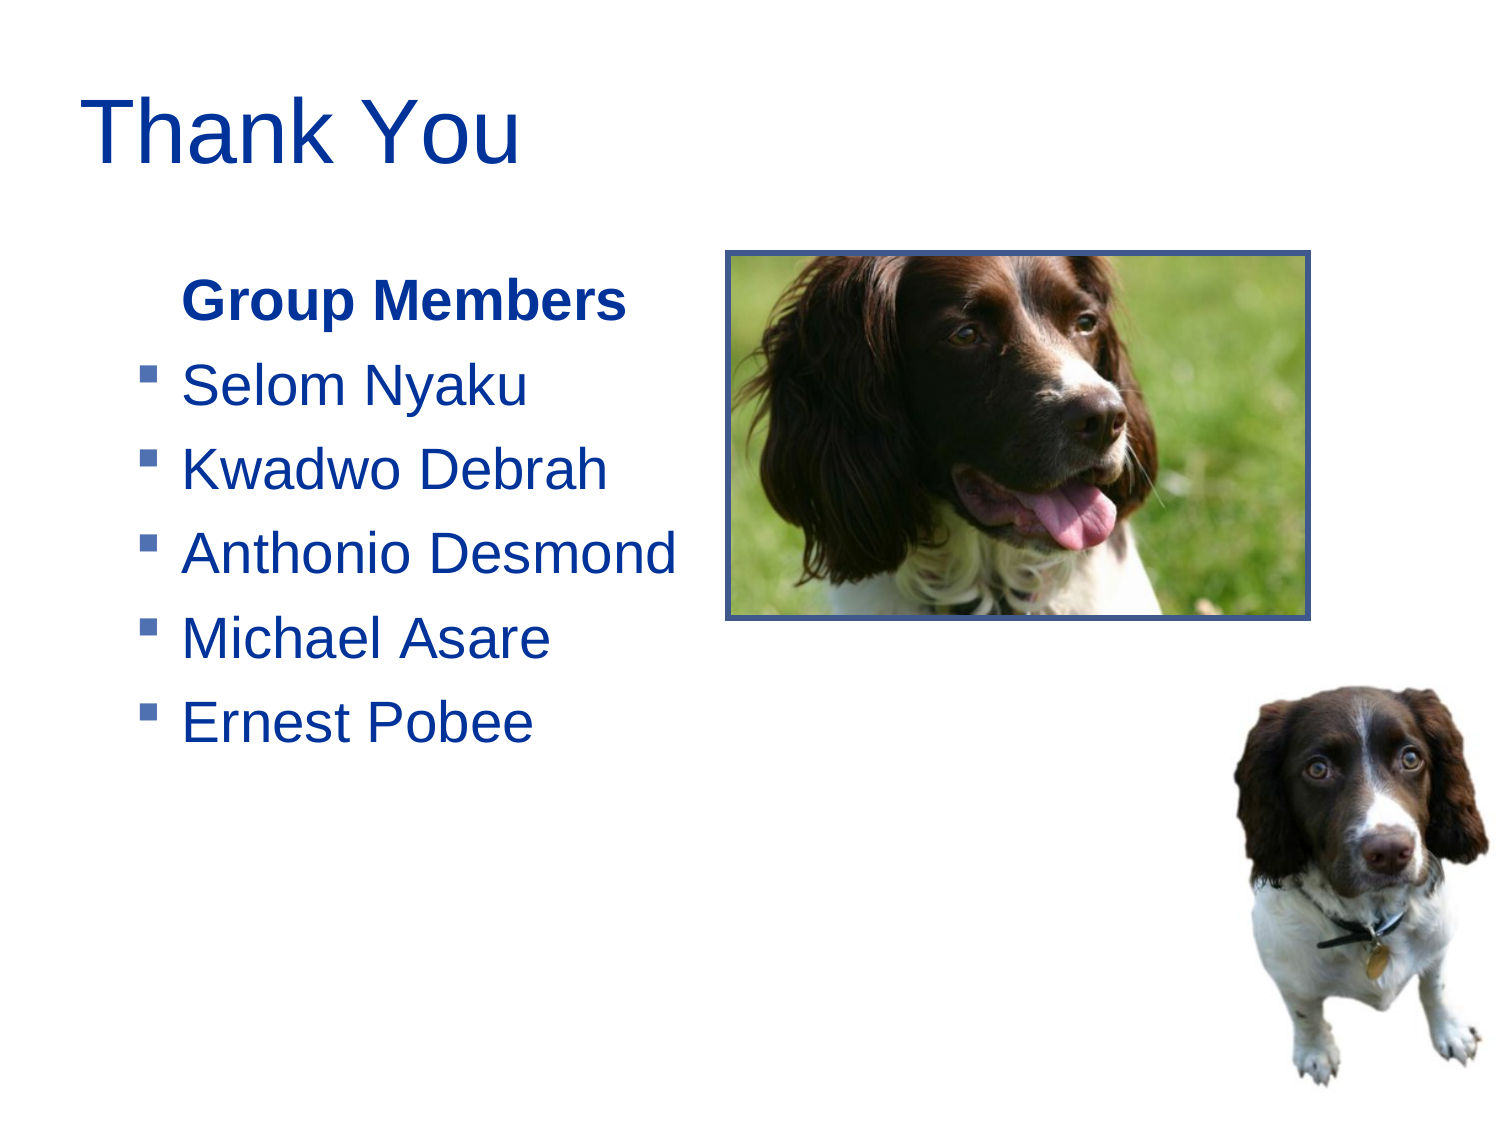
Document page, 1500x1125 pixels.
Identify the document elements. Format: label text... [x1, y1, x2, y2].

title Thank You [64, 45, 1459, 209]
picture [1190, 668, 1500, 1103]
list Group Members Selom Nyaku Kwadwo Debrah Anthonio Desmond Michael Asare Ernest Pobee [45, 254, 736, 998]
picture [730, 255, 1306, 616]
